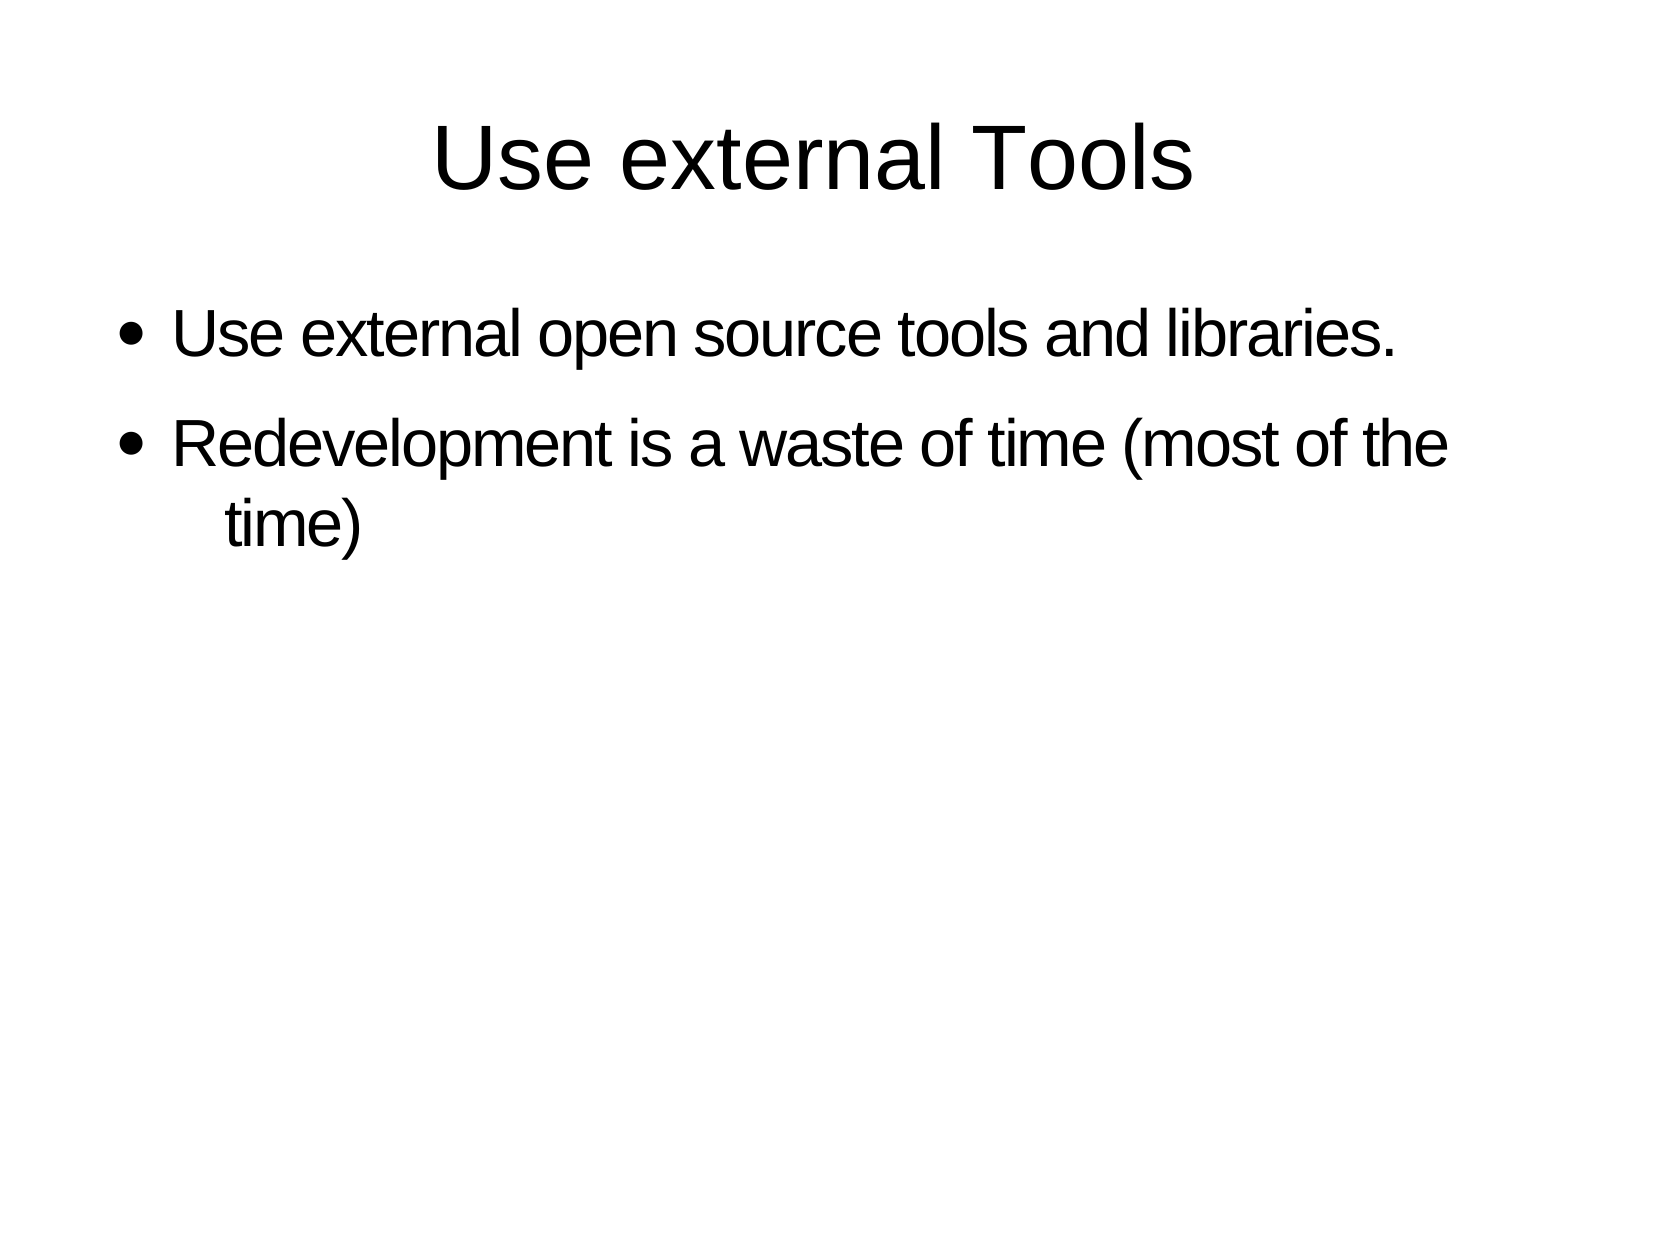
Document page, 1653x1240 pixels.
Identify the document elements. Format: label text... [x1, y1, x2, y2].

text_box Use external open source tools and libraries. Redevelopment is a waste of time (most of the time) [82, 290, 1571, 1010]
text_box Use external Tools [82, 102, 1571, 204]
